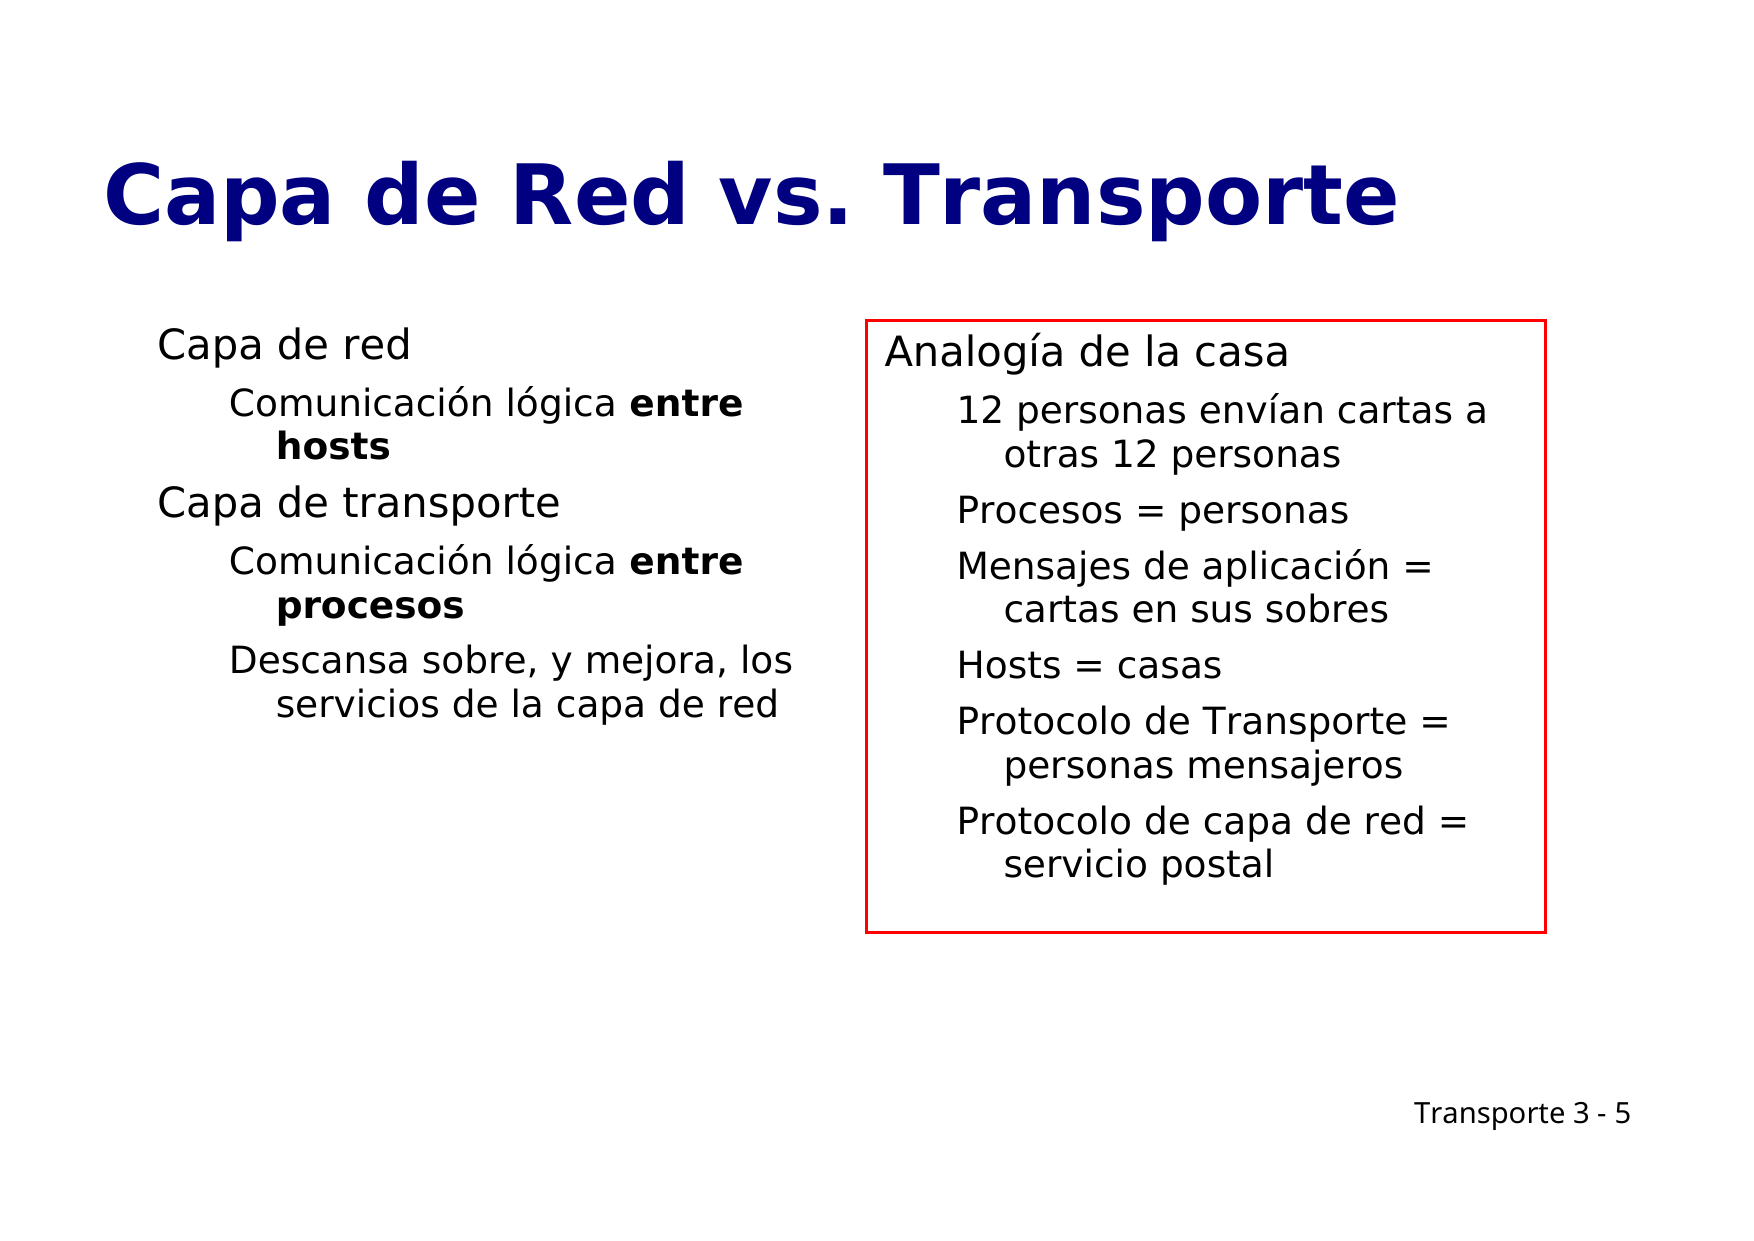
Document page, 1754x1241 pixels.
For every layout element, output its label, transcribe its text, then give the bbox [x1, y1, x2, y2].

title Capa de Red vs. Transporte [88, 87, 1654, 305]
list Analogía de la casa 12 personas envían cartas a otras 12 personas Procesos = personas Mensajes de aplicación = cartas en sus sobres Hosts = casas Protocolo de Transporte = personas mensajeros Protocolo de capa de red = servicio postal [866, 320, 1546, 933]
list Capa de red Comunicación lógica entre hosts Capa de transporte Comunicación lógica entre procesos Descansa sobre, y mejora, los servicios de la capa de red [154, 320, 833, 1082]
